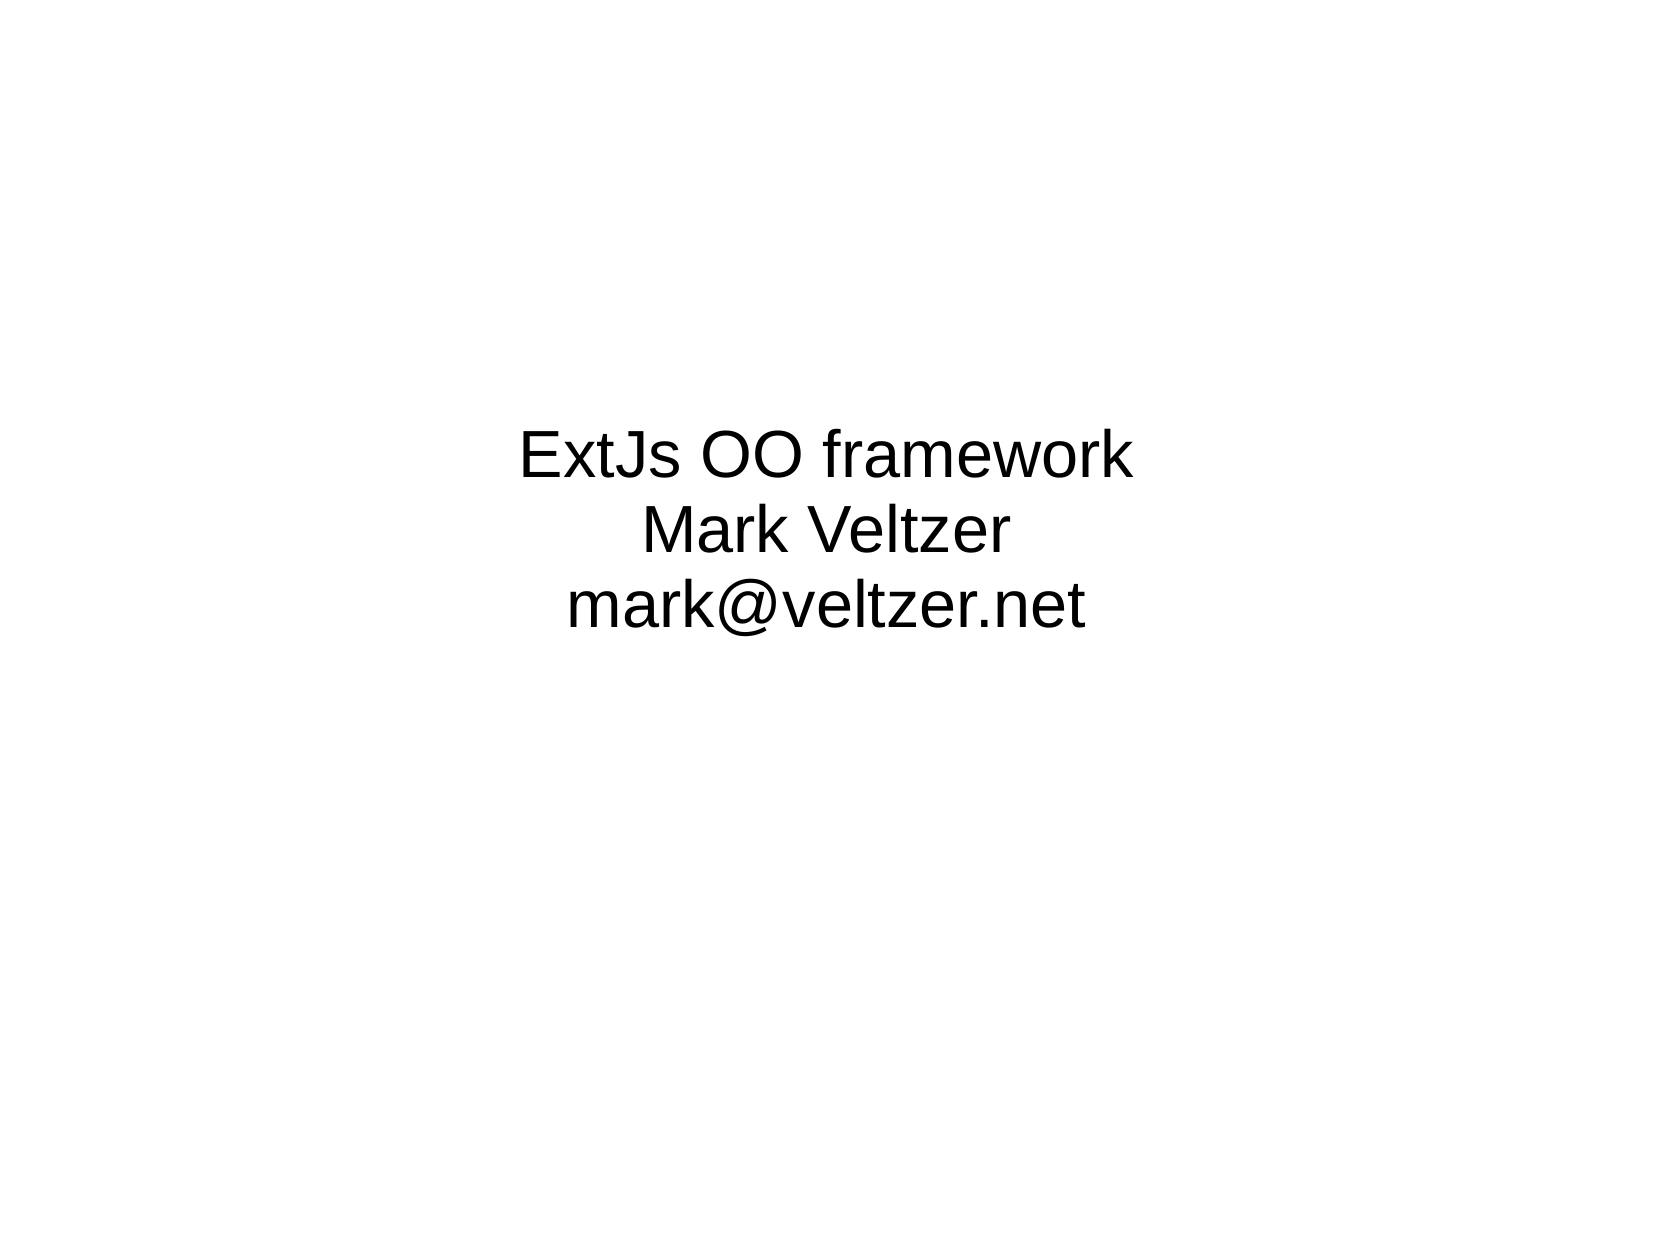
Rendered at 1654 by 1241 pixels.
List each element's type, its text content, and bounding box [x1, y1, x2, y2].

subtitle ExtJs OO framework Mark Veltzer mark@veltzer.net [82, 49, 1571, 1010]
